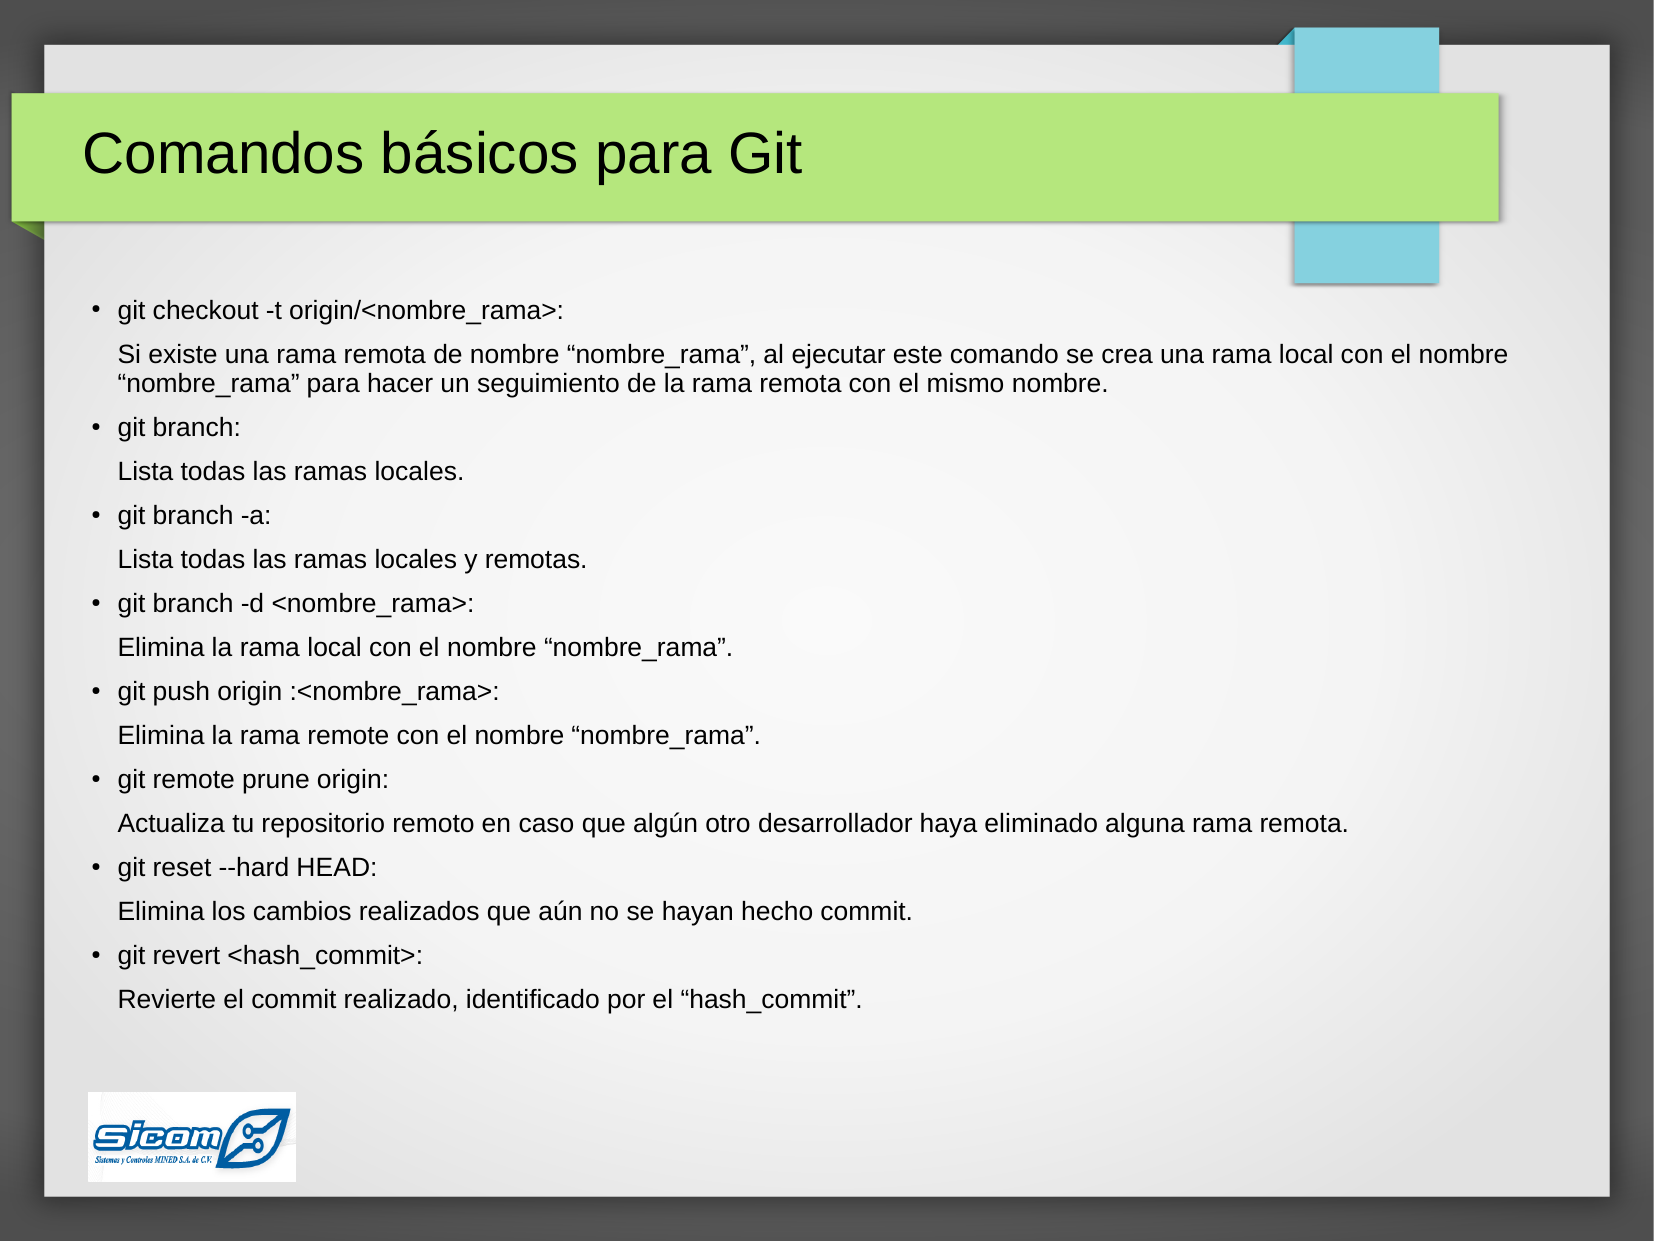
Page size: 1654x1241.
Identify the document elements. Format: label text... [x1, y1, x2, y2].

picture [0, 0, 1654, 1241]
list git checkout -t origin/<nombre_rama>: Si existe una rama remota de nombre “nombre_rama”, al ejecutar este comando se crea una rama local con el nombre “nombre_rama” para hacer un seguimiento de la rama remota con el mismo nombre. git branch: Lista todas las ramas locales. git branch -a: Lista todas las ramas locales y remotas. git branch -d <nombre_rama>: Elimina la rama local con el nombre “nombre_rama”. git push origin :<nombre_rama>: Elimina la rama remote con el nombre “nombre_rama”. git remote prune origin: Actualiza tu repositorio remoto en caso que algún otro desarrollador haya eliminado alguna rama remota. git reset --hard HEAD: Elimina los cambios realizados que aún no se hayan hecho commit. git revert <hash_commit>: Revierte el commit realizado, identificado por el “hash_commit”. [82, 295, 1571, 1015]
title Comandos básicos para Git [82, 94, 1264, 213]
